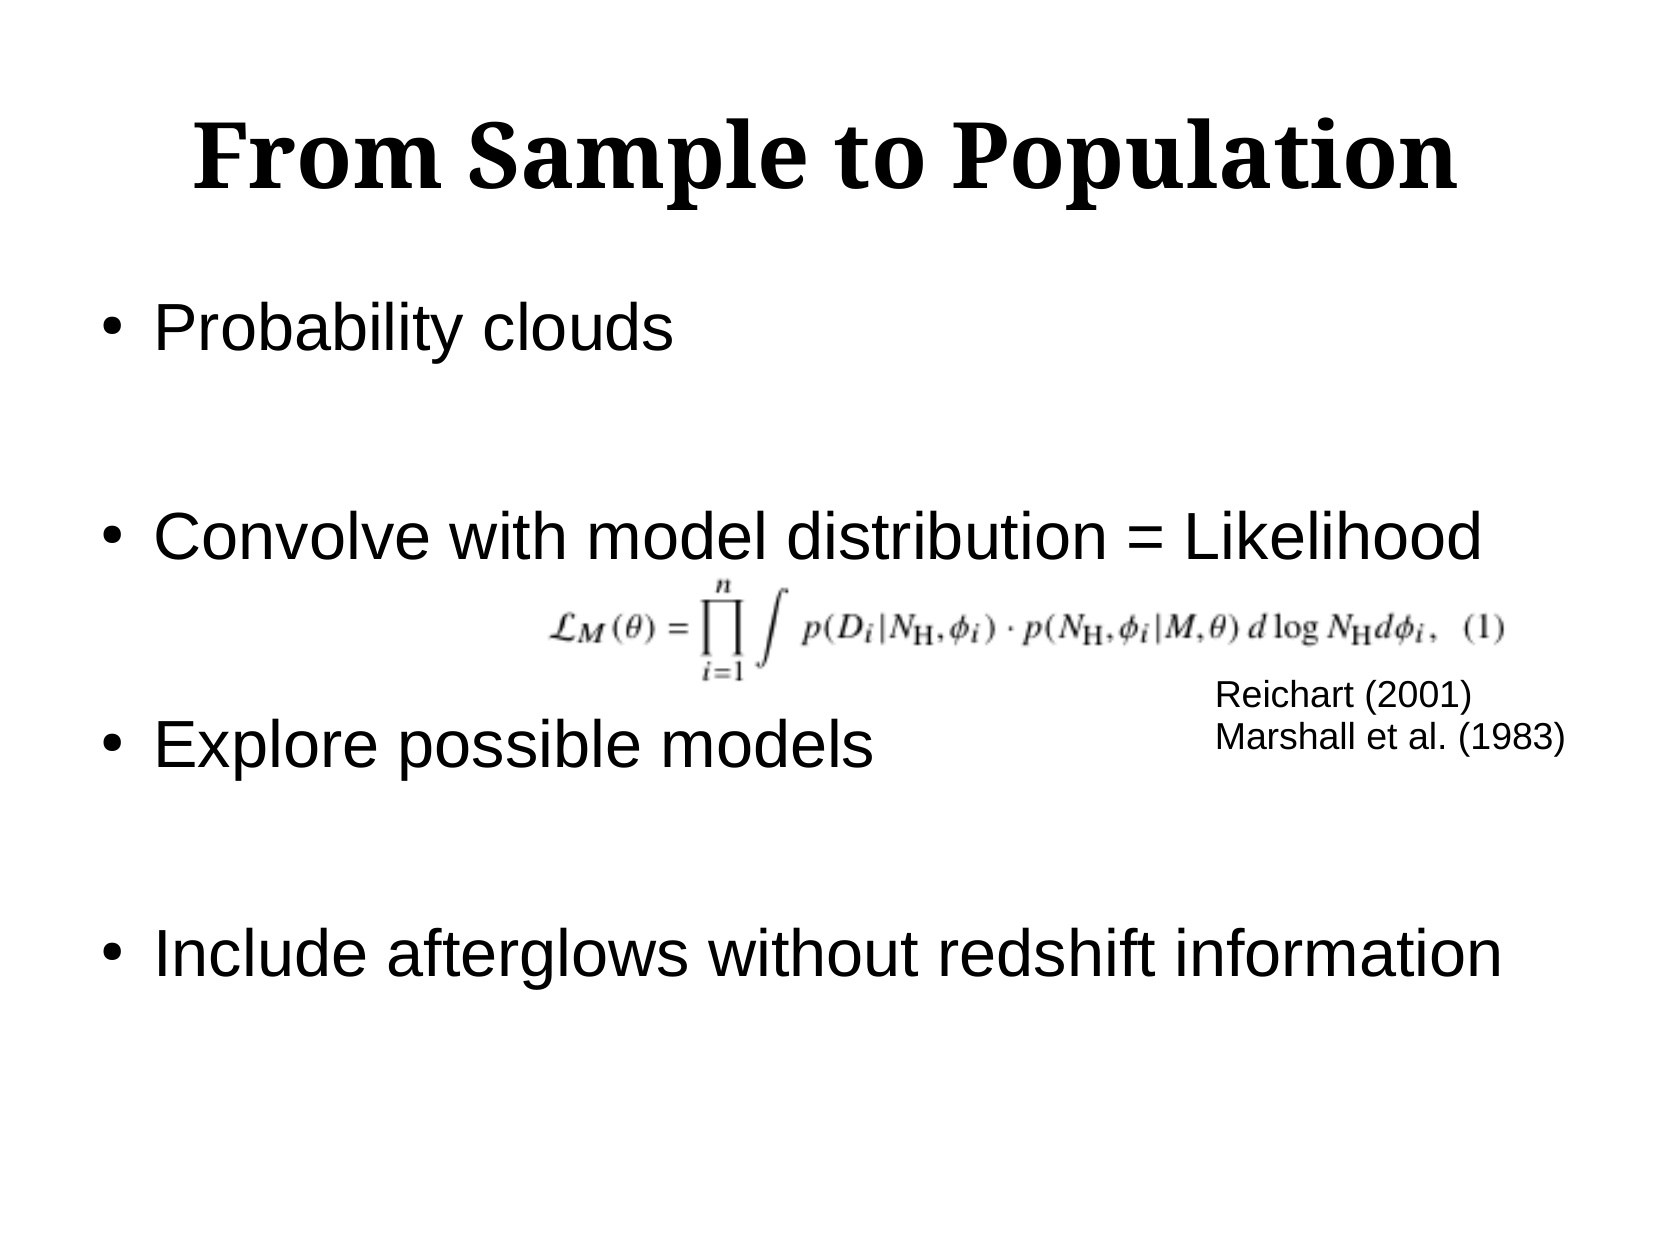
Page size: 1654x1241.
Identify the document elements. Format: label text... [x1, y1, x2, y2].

text_box Reichart (2001) Marshall et al. (1983) [1200, 666, 1591, 766]
title From Sample to Population [82, 49, 1571, 257]
list Probability clouds Convolve with model distribution = Likelihood Explore possible models Include afterglows without redshift information [82, 290, 1571, 1010]
picture [525, 572, 1516, 706]
